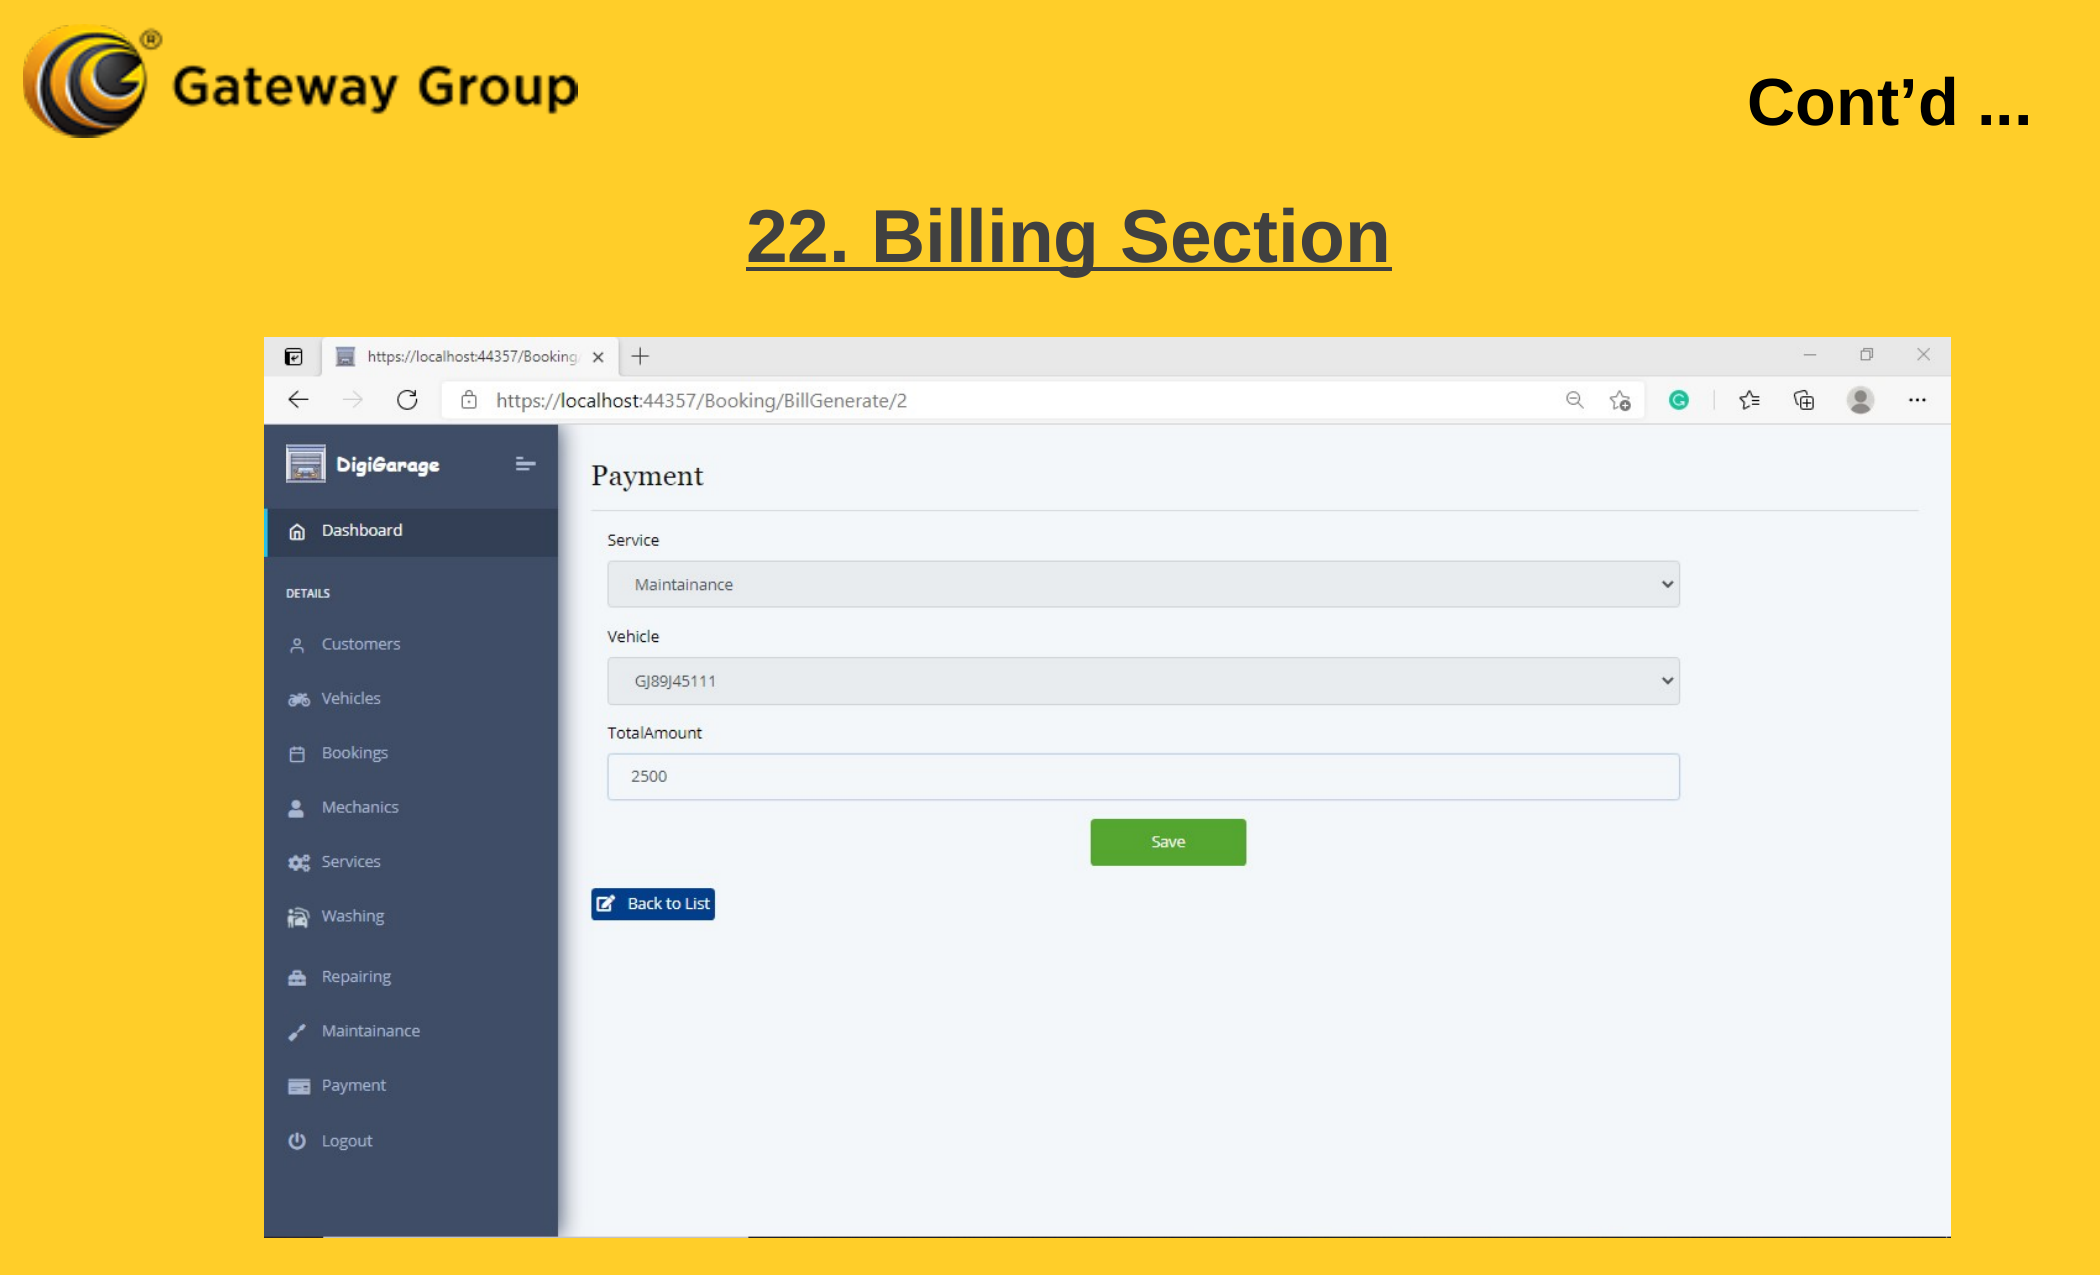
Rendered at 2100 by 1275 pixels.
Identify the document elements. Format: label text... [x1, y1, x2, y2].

text_box 22. Billing Section [675, 187, 1463, 337]
text_box Cont’d ... [1732, 57, 2063, 147]
picture [23, 24, 578, 138]
picture [264, 337, 1951, 1238]
